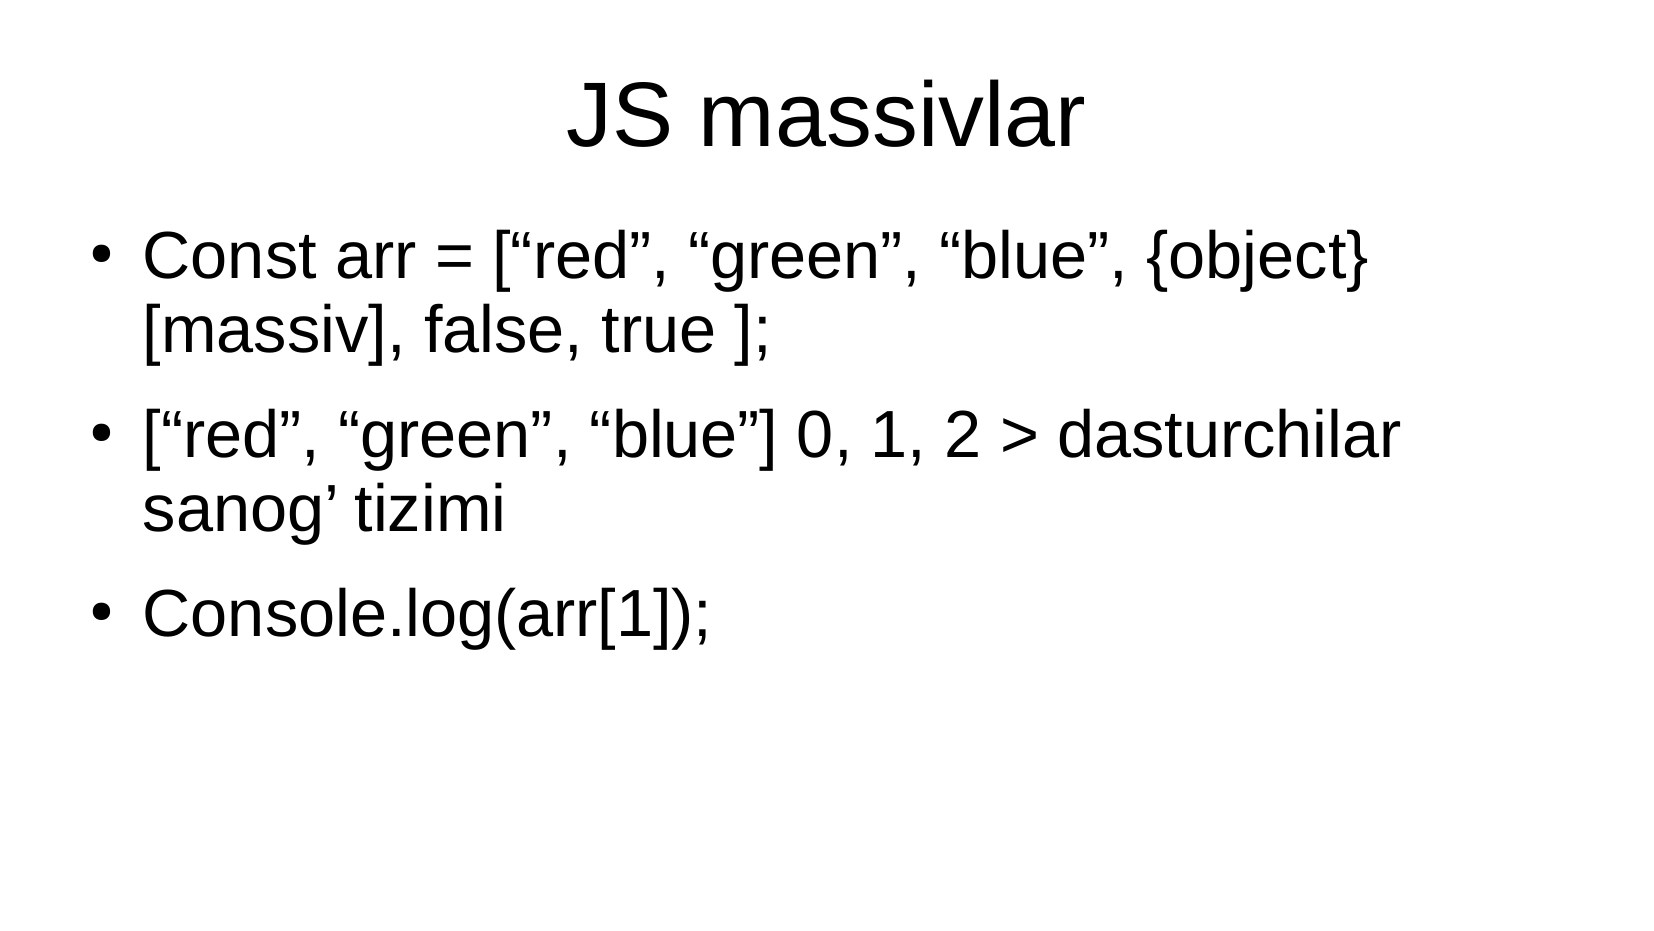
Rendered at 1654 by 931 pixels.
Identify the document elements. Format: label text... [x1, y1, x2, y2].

title JS massivlar [82, 37, 1571, 193]
list Const arr = [“red”, “green”, “blue”, {object} [massiv], false, true ]; [“red”, “green”, “blue”] 0, 1, 2 > dasturchilar sanog’ tizimi Console.log(arr[1]); [71, 217, 1561, 758]
